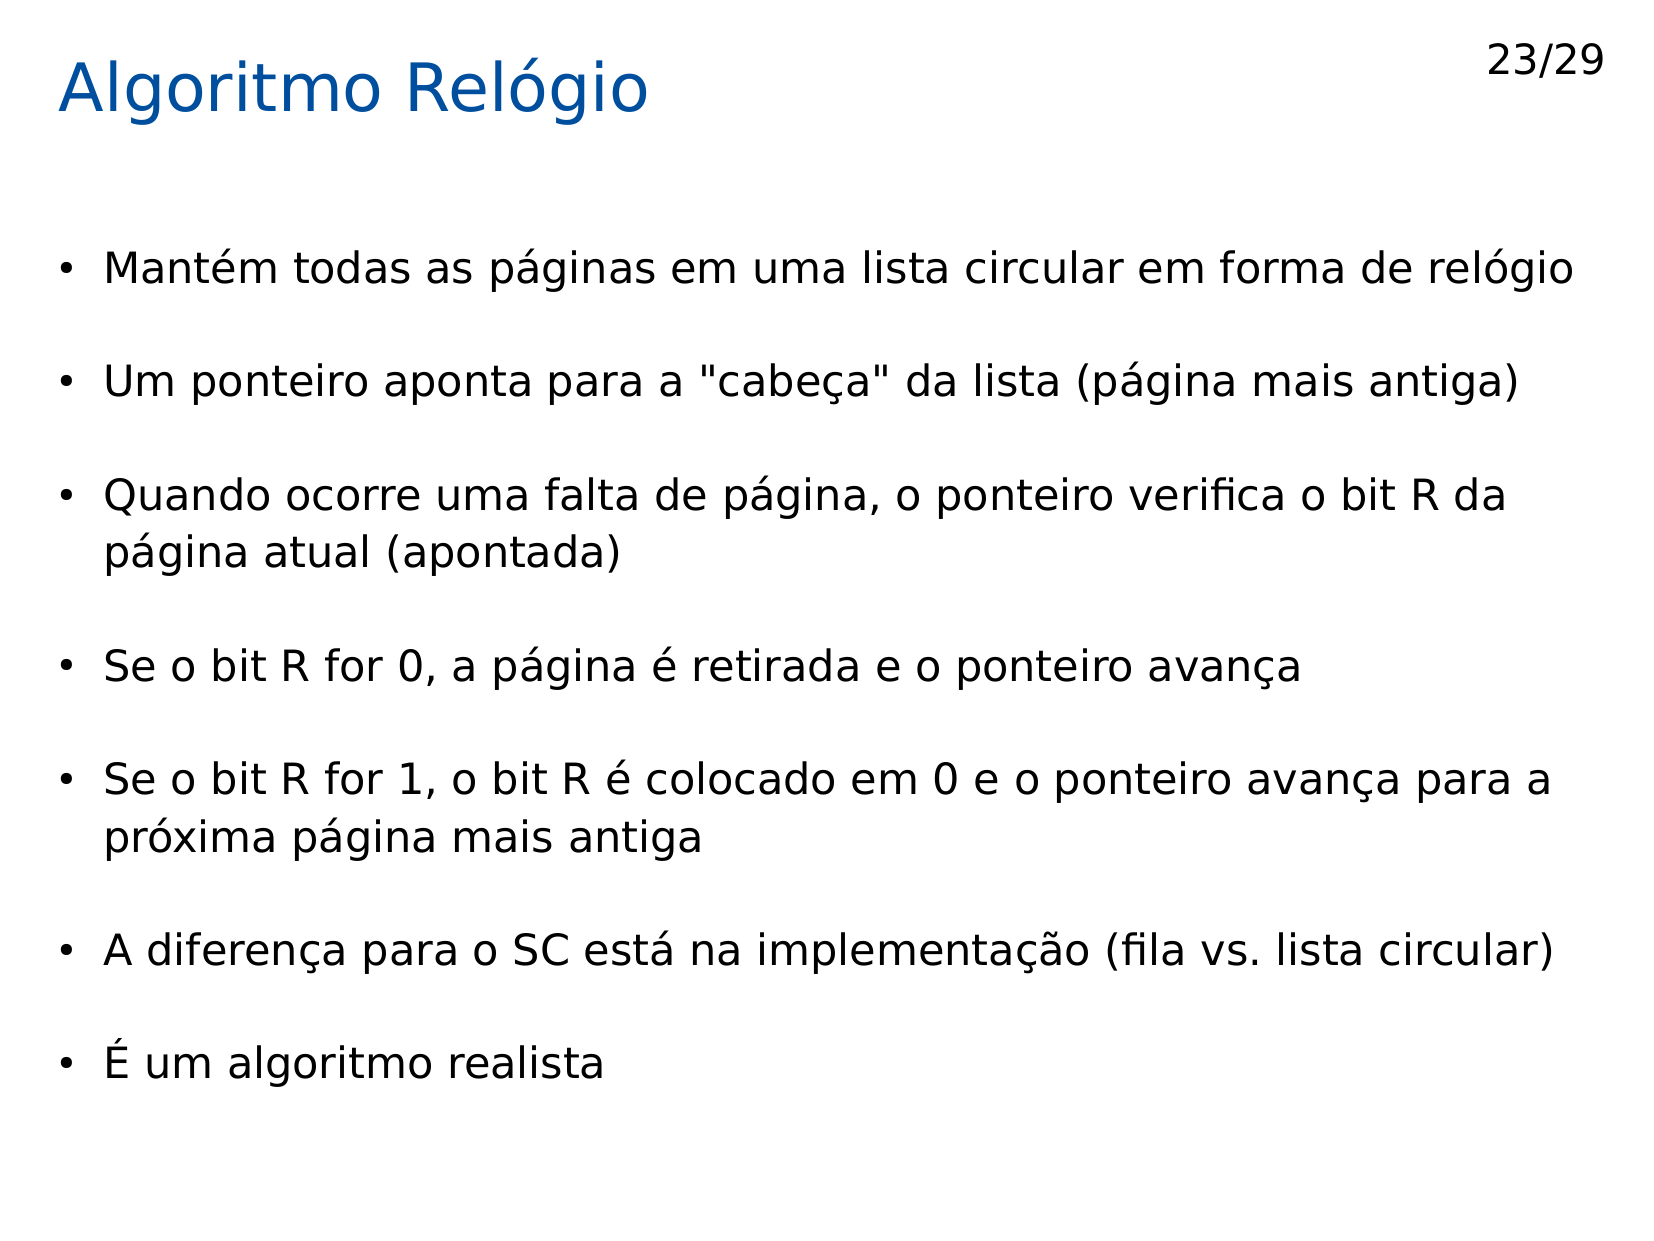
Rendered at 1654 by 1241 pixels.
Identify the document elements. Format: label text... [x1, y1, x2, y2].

list Mantém todas as páginas em uma lista circular em forma de relógio Um ponteiro aponta para a "cabeça" da lista (página mais antiga) Quando ocorre uma falta de página, o ponteiro verifica o bit R da página atual (apontada) Se o bit R for 0, a página é retirada e o ponteiro avança Se o bit R for 1, o bit R é colocado em 0 e o ponteiro avança para a próxima página mais antiga A diferença para o SC está na implementação (fila vs. lista circular) É um algoritmo realista [59, 236, 1595, 1211]
title Algoritmo Relógio [59, 29, 1506, 148]
